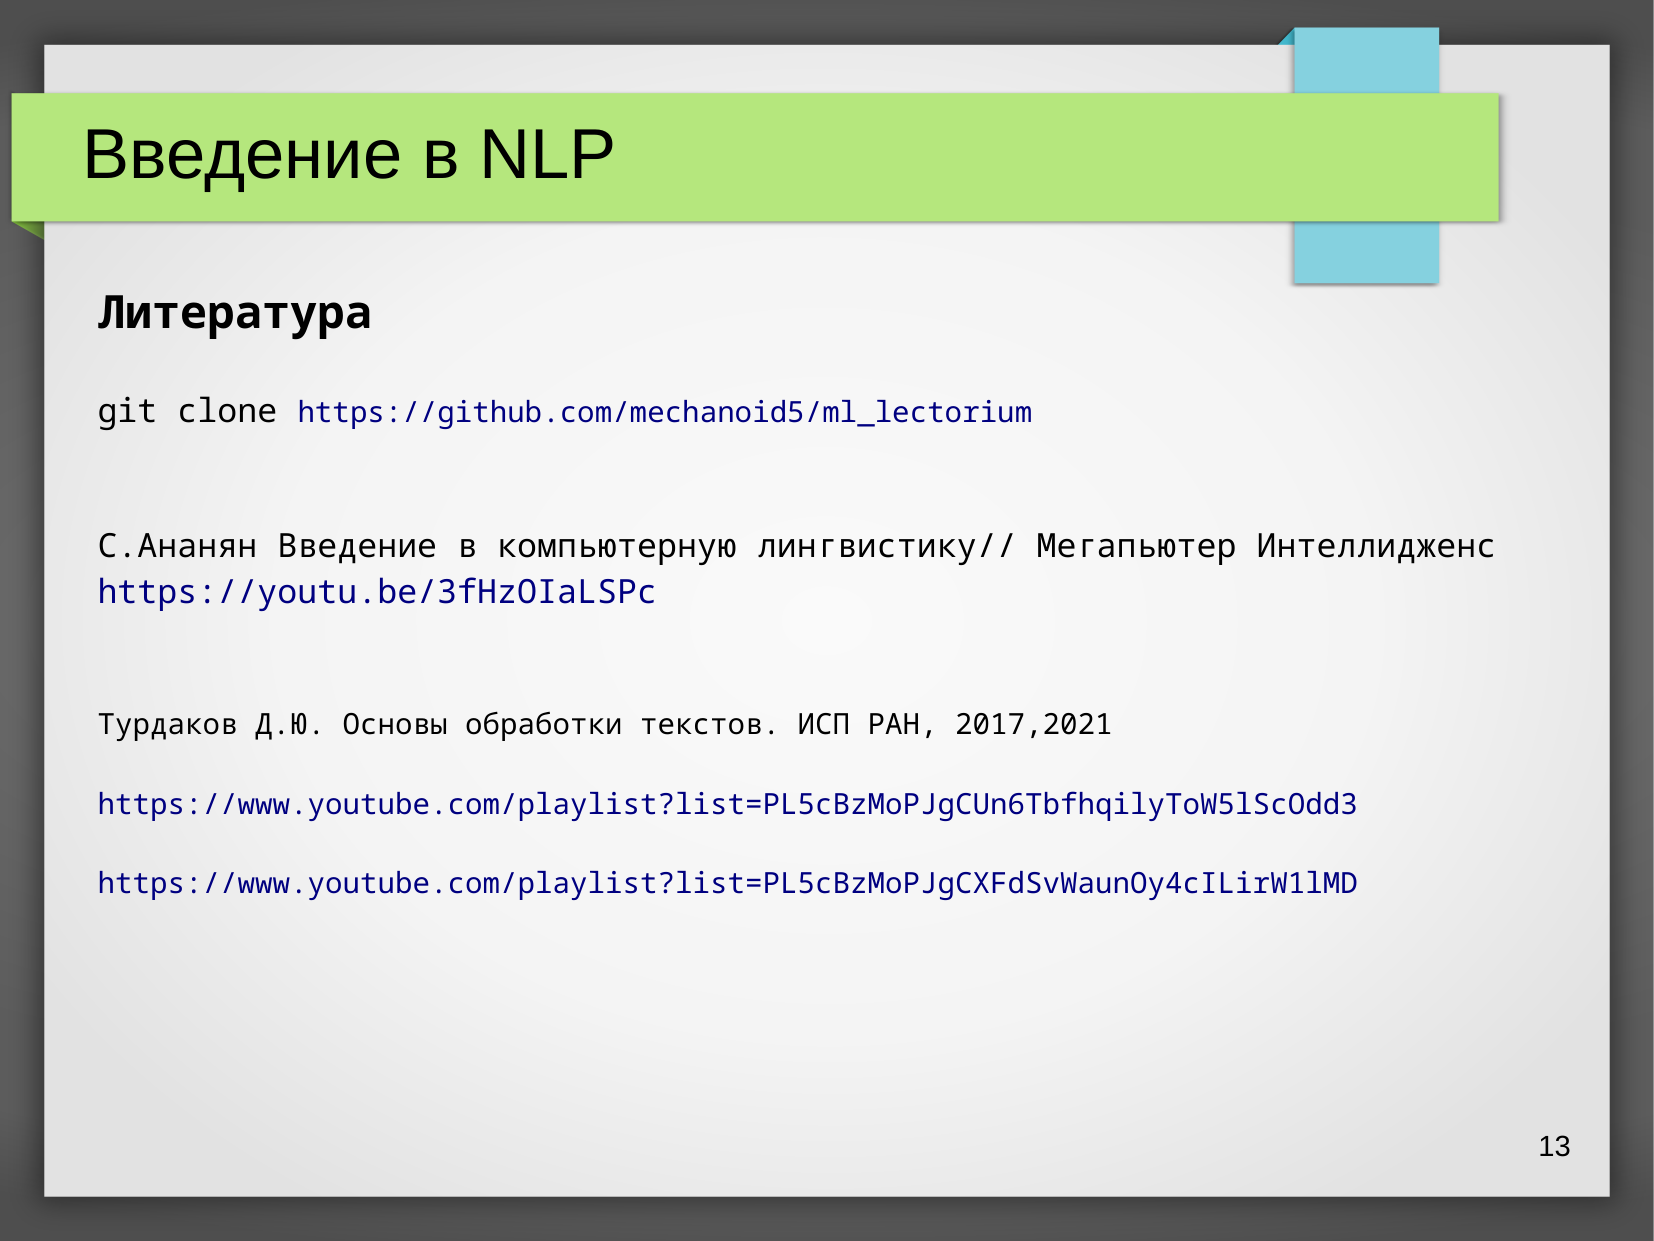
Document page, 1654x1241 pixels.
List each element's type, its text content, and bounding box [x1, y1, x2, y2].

picture [0, 0, 1654, 1241]
title Введение в NLP [82, 113, 1406, 194]
text_box Литература git clone https://github.com/mechanoid5/ml_lectorium С.Ананян Введение в компьютерную лингвистику// Мегапьютер Интеллидженс https://youtu.be/3fHzOIaLSPc Турдаков Д.Ю. Основы обработки текстов. ИСП РАН, 2017,2021 https://www.youtube.com/playlist?list=PL5cBzMoPJgCUn6TbfhqilyToW5lScOdd3 https://www.youtube.com/playlist?list=PL5cBzMoPJgCXFdSvWaunOy4cILirW1lMD [82, 271, 1607, 888]
